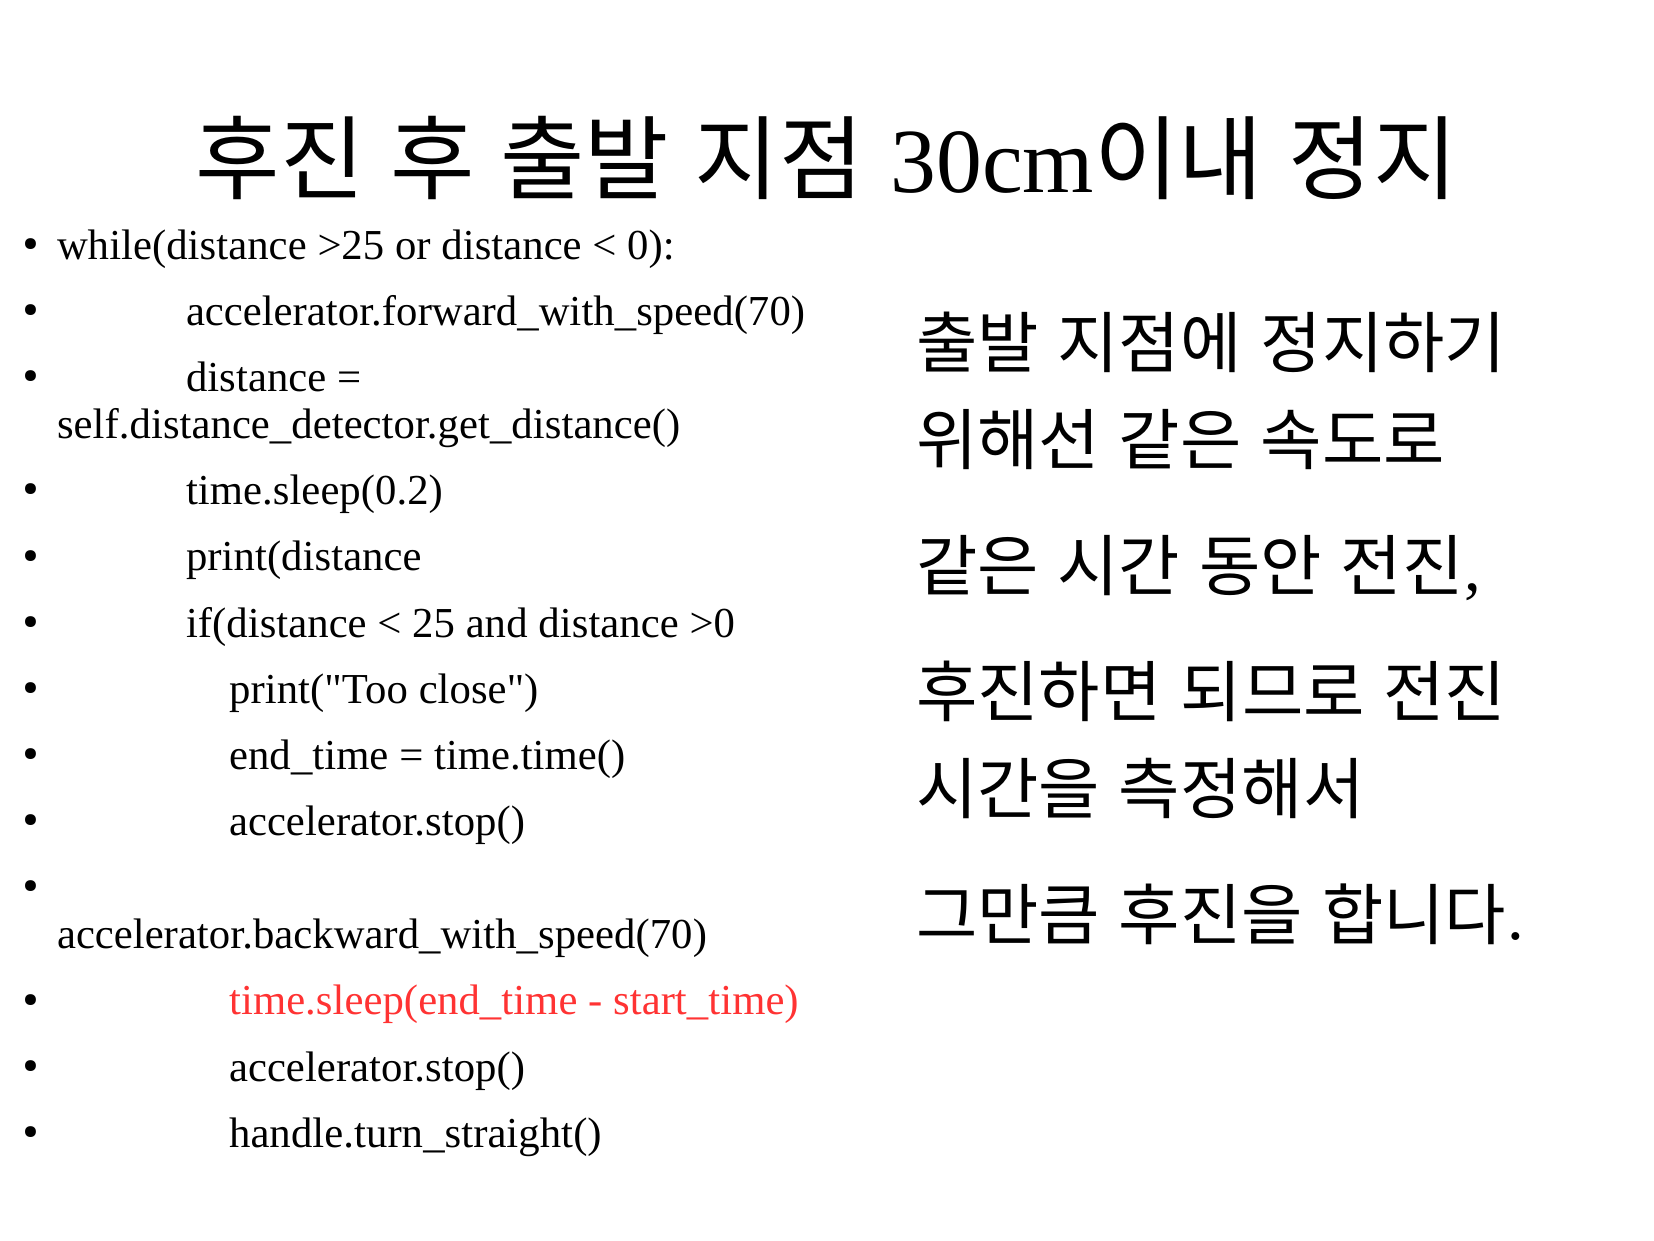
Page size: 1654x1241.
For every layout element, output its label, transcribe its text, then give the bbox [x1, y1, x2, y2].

list while(distance >25 or distance < 0): accelerator.forward_with_speed(70) distance = self.distance_detector.get_distance() time.sleep(0.2) print(distance if(distance < 25 and distance >0 print("Too close") end_time = time.time() accelerator.stop() accelerator.backward_with_speed(70) time.sleep(end_time - start_time) accelerator.stop() handle.turn_straight() [11, 221, 827, 1170]
title 후진 후 출발 지점 30cm이내 정지 [82, 49, 1571, 257]
list 출발 지점에 정지하기 위해선 같은 속도로 같은 시간 동안 전진, 후진하면 되므로 전진 시간을 측정해서 그만큼 후진을 합니다. [845, 290, 1572, 1010]
